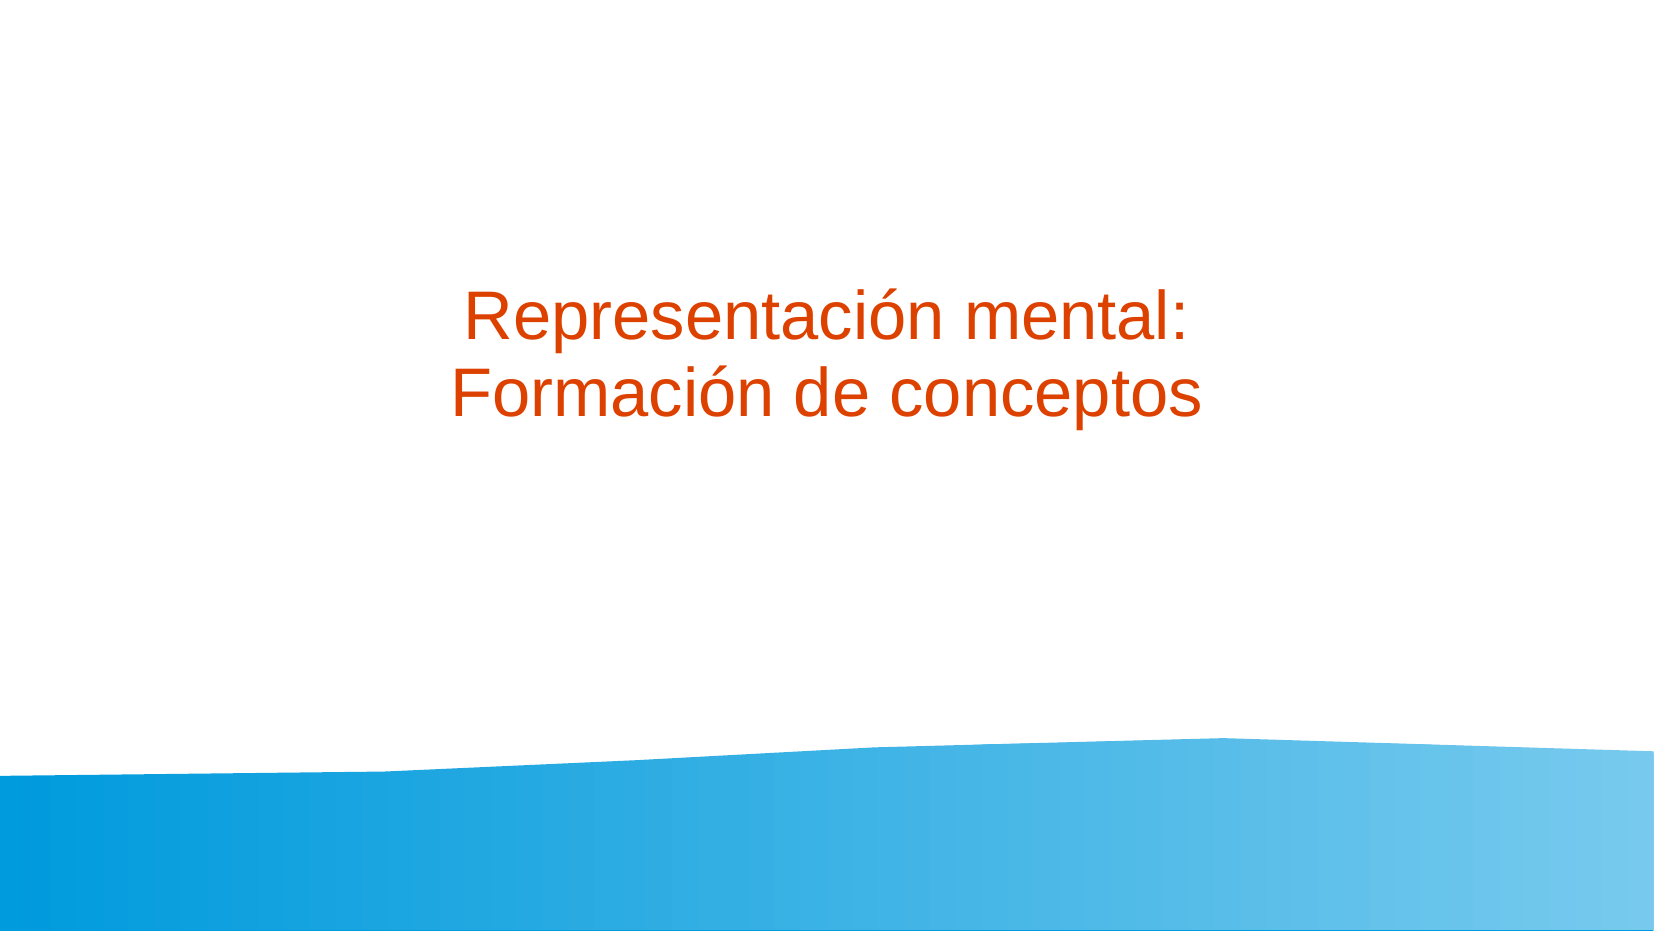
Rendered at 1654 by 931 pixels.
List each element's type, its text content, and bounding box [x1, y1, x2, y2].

title Representación mental: Formación de conceptos [88, 265, 1565, 443]
